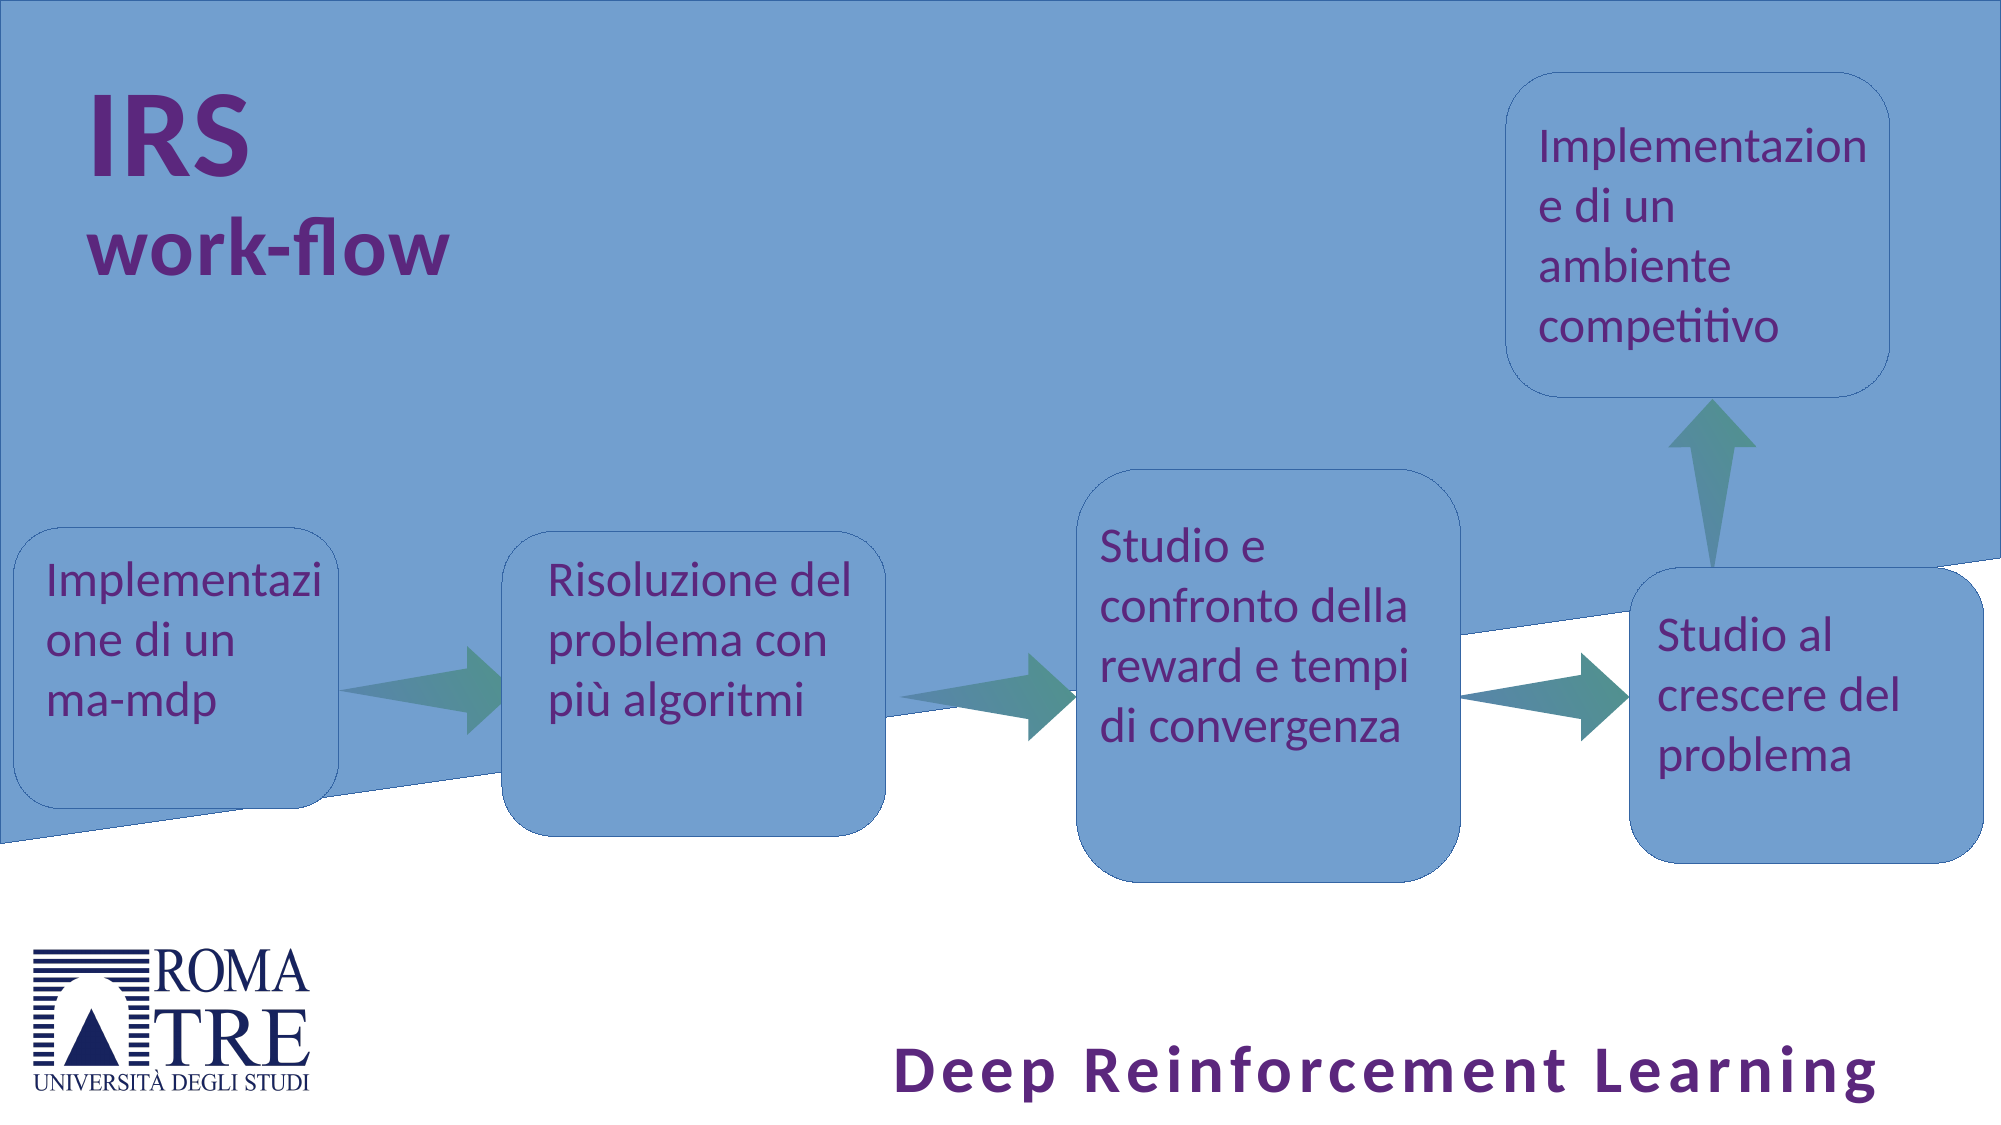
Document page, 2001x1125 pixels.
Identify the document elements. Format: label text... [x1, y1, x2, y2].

text_box [1629, 789, 1984, 864]
text_box Implementazione di un ambiente competitivo [1476, 105, 1890, 361]
text_box [526, 531, 862, 539]
text_box [13, 734, 339, 809]
text_box Studio al crescere del problema [1595, 593, 2000, 789]
text_box [1510, 72, 1886, 105]
text_box Studio e confronto della reward e tempi di convergenza [1037, 505, 1452, 761]
text_box [501, 734, 886, 837]
text_box Implementazione di un ma-mdp [0, 539, 339, 734]
text_box [30, 527, 322, 539]
title IRS work-flow [71, 37, 1607, 325]
text_box [339, 646, 486, 735]
list Deep Reinforcement Learning [840, 1027, 1991, 1115]
text_box [1076, 469, 1595, 883]
text_box [1509, 361, 1978, 593]
text_box Risoluzione del problema con più algoritmi [486, 539, 900, 734]
picture [29, 944, 314, 1095]
text_box [900, 652, 1037, 742]
